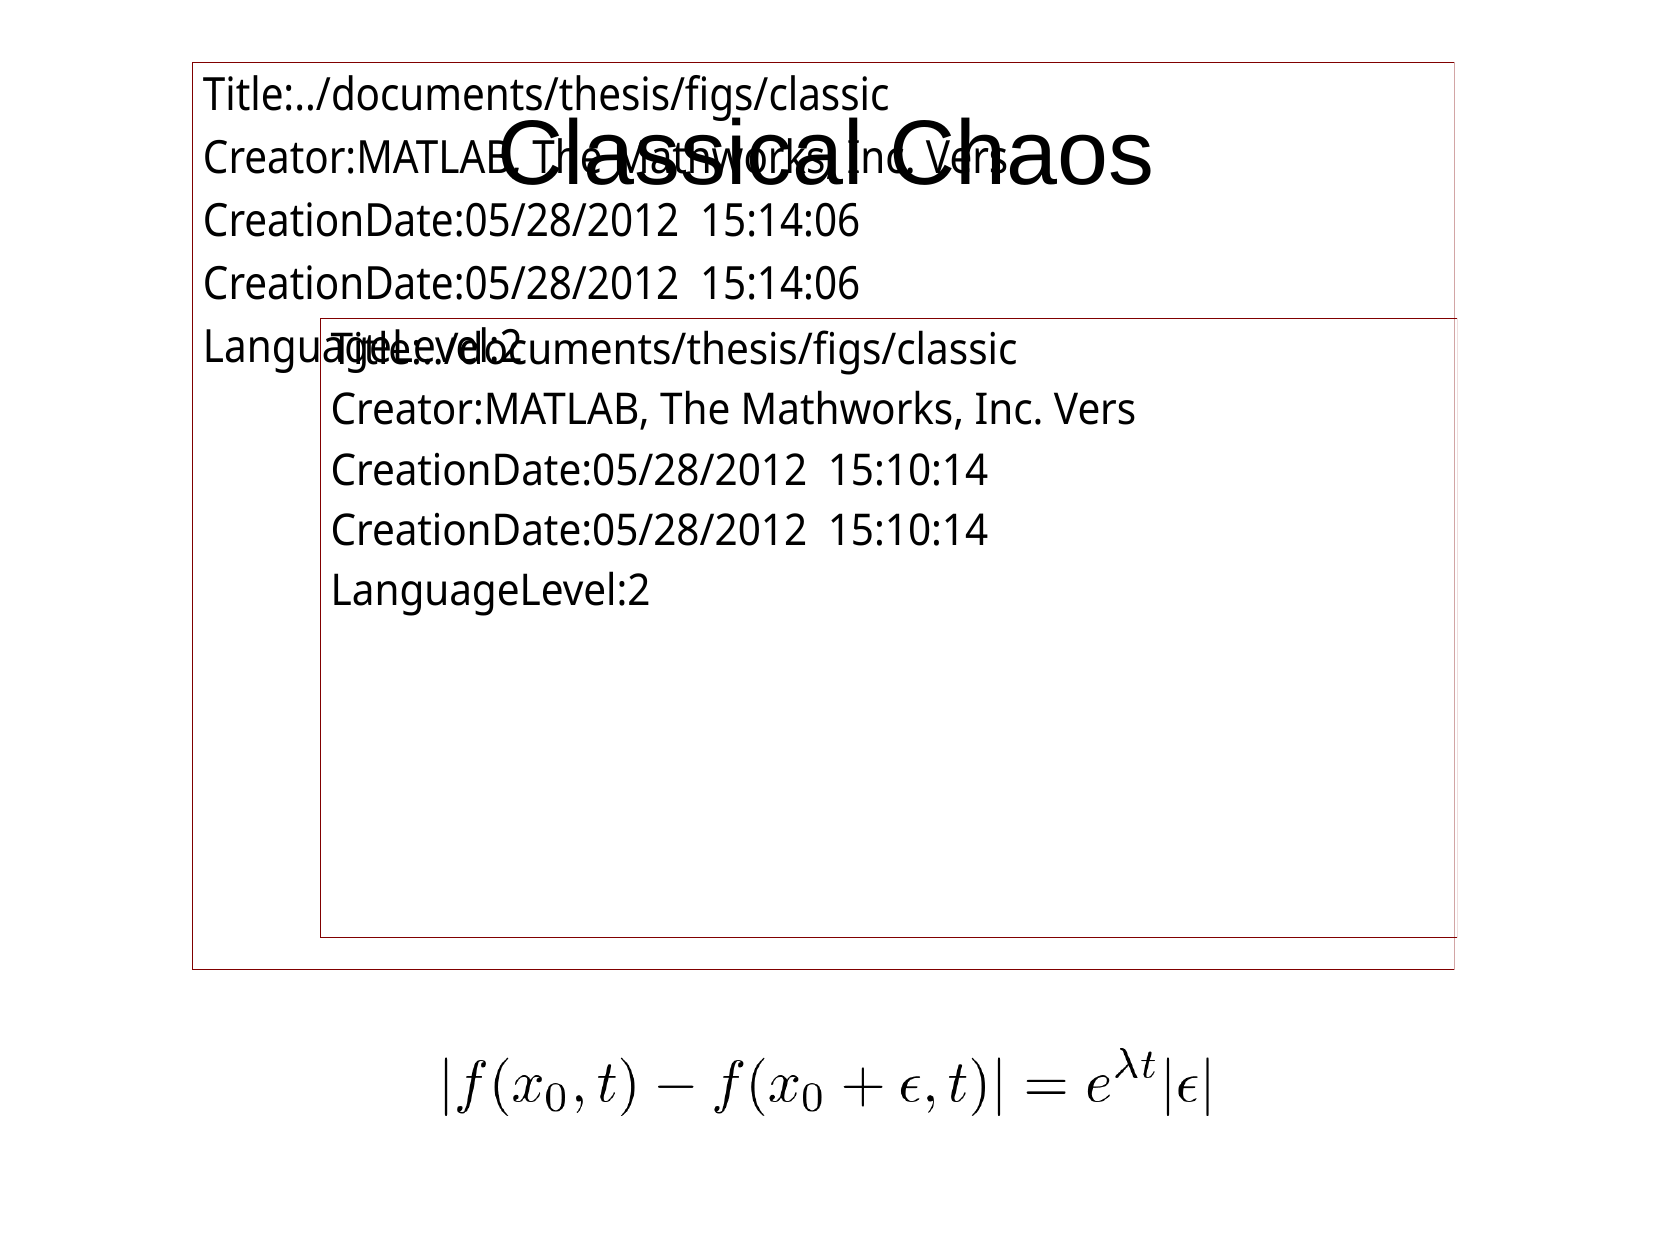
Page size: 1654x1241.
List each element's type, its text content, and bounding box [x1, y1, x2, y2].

title Classical Chaos [82, 49, 1571, 257]
picture [444, 1048, 1209, 1116]
picture [190, 257, 1458, 970]
